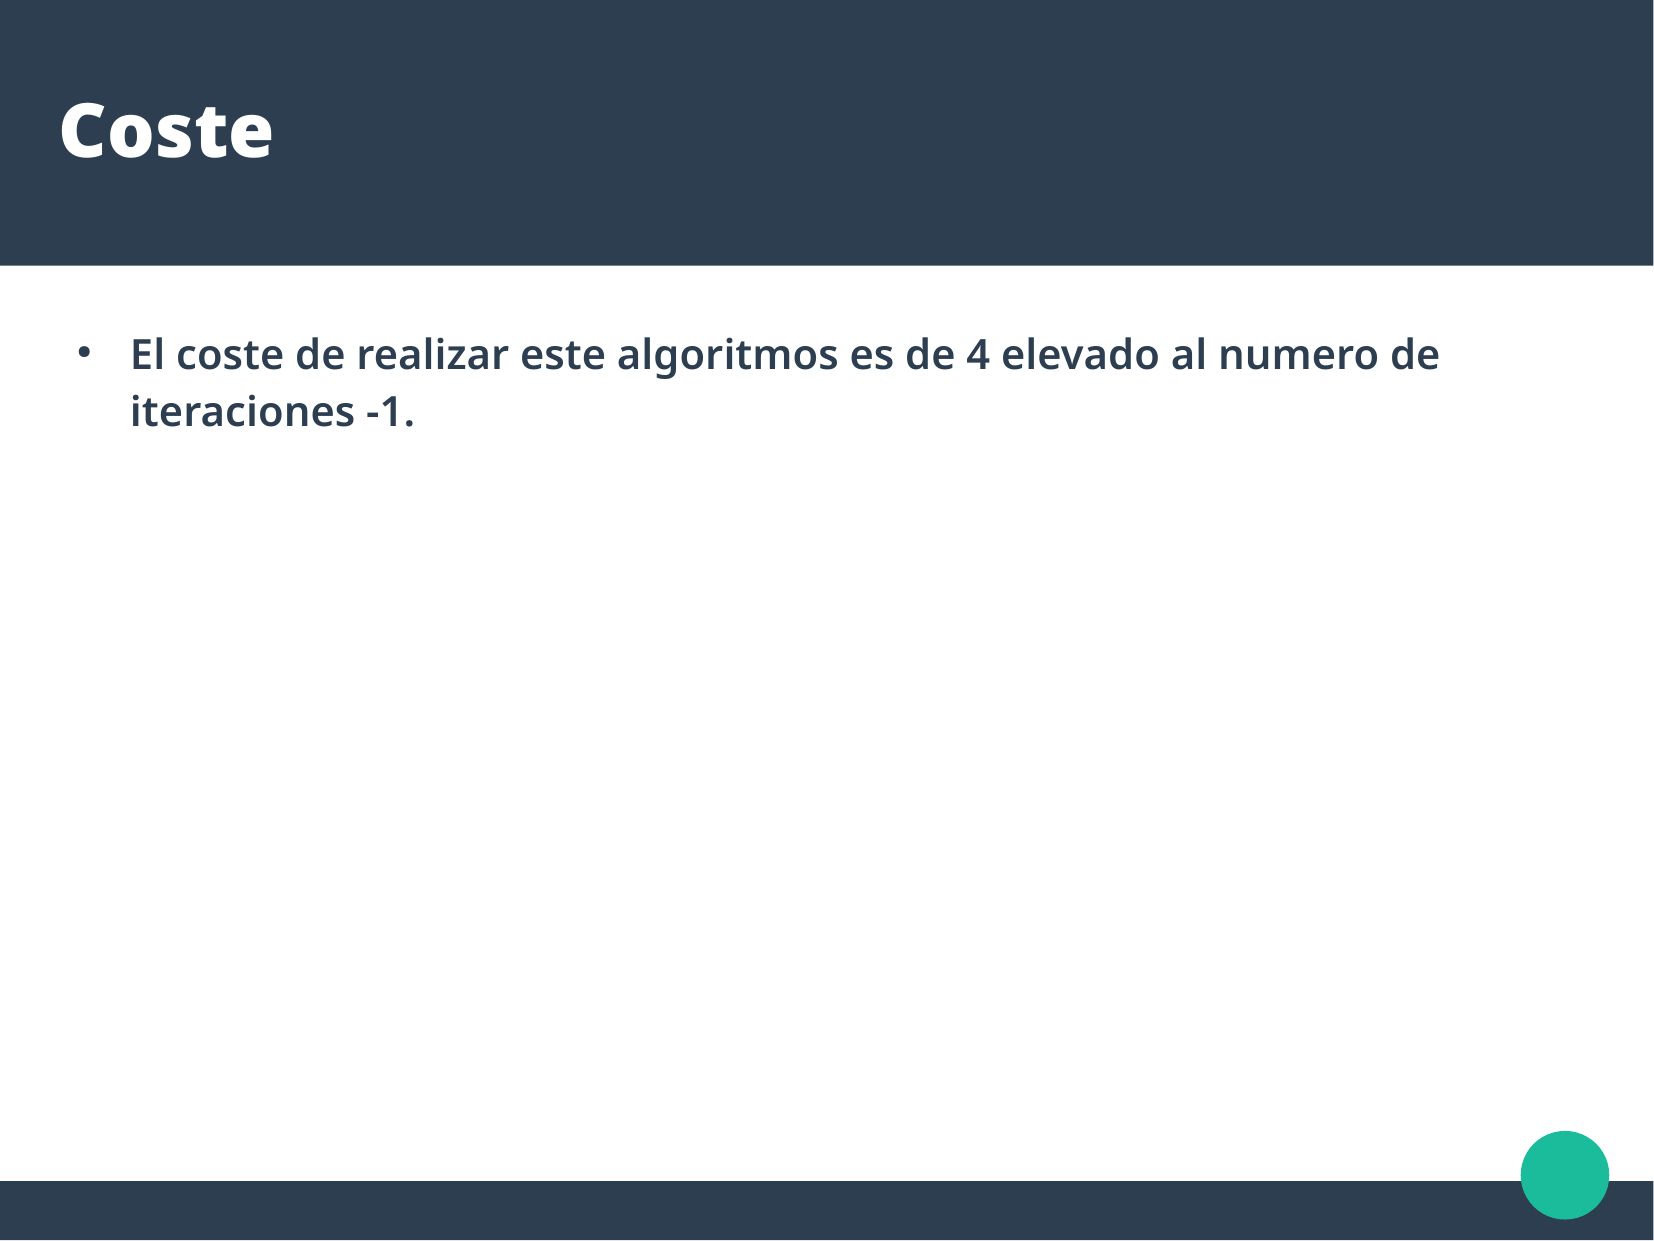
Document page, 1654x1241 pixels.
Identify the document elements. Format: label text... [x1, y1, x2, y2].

title Coste [59, 49, 1595, 207]
list El coste de realizar este algoritmos es de 4 elevado al numero de iteraciones -1. [59, 324, 1595, 1152]
